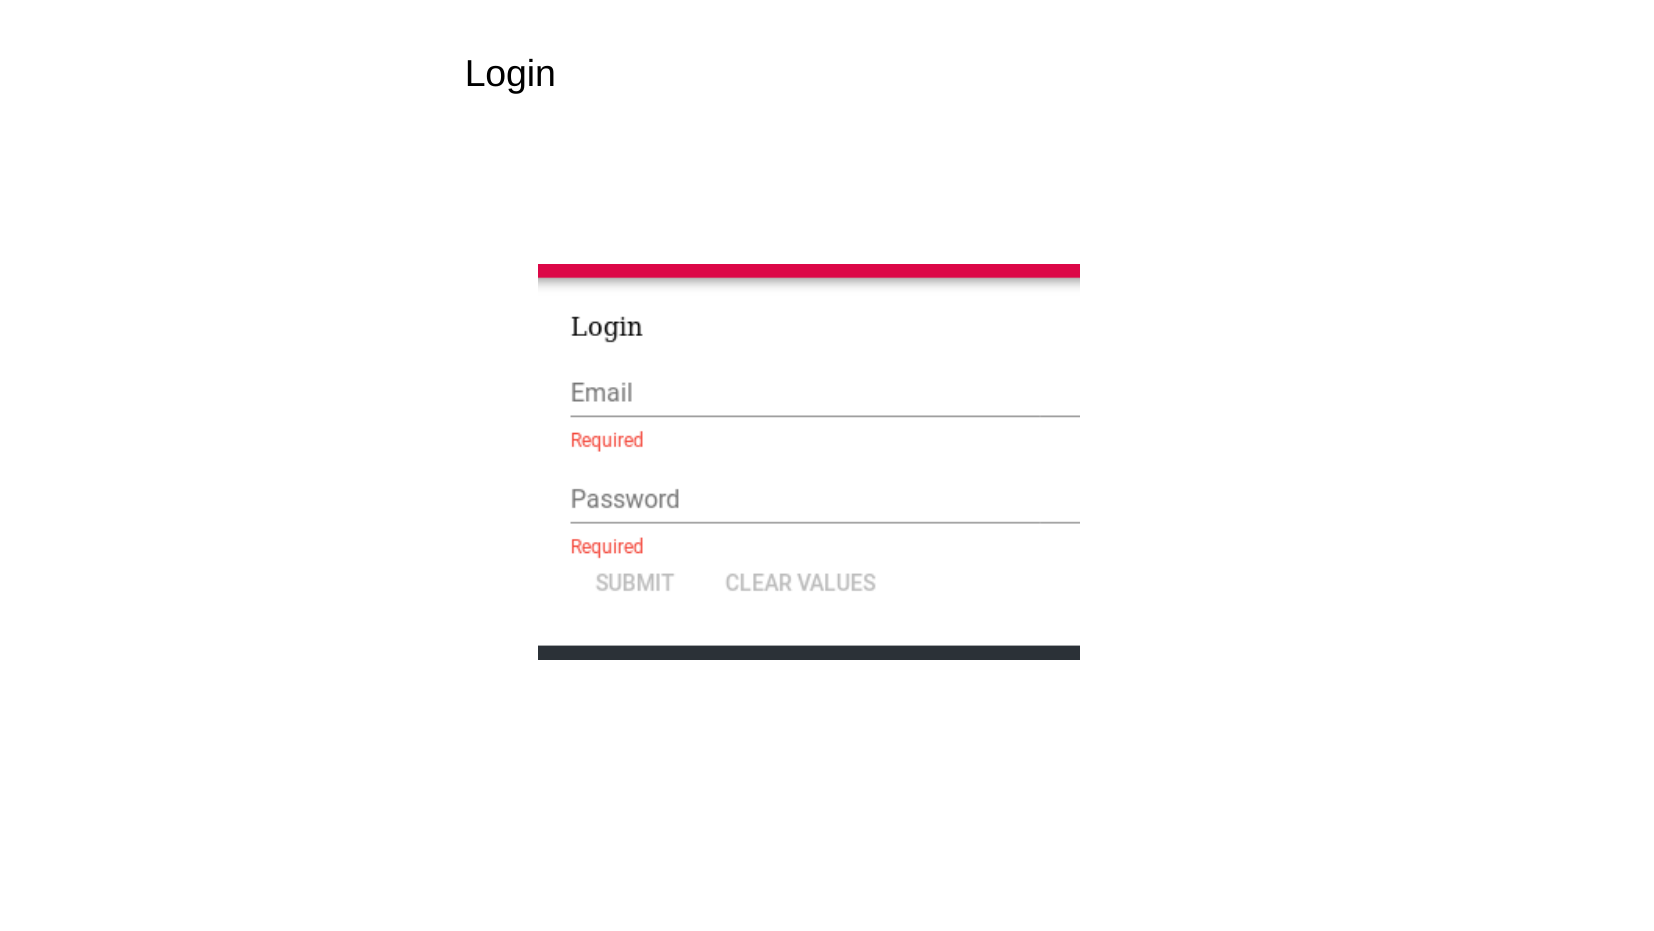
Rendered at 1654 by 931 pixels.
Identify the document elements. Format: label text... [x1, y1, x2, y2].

text_box Login [450, 45, 1126, 102]
picture [538, 264, 1081, 661]
